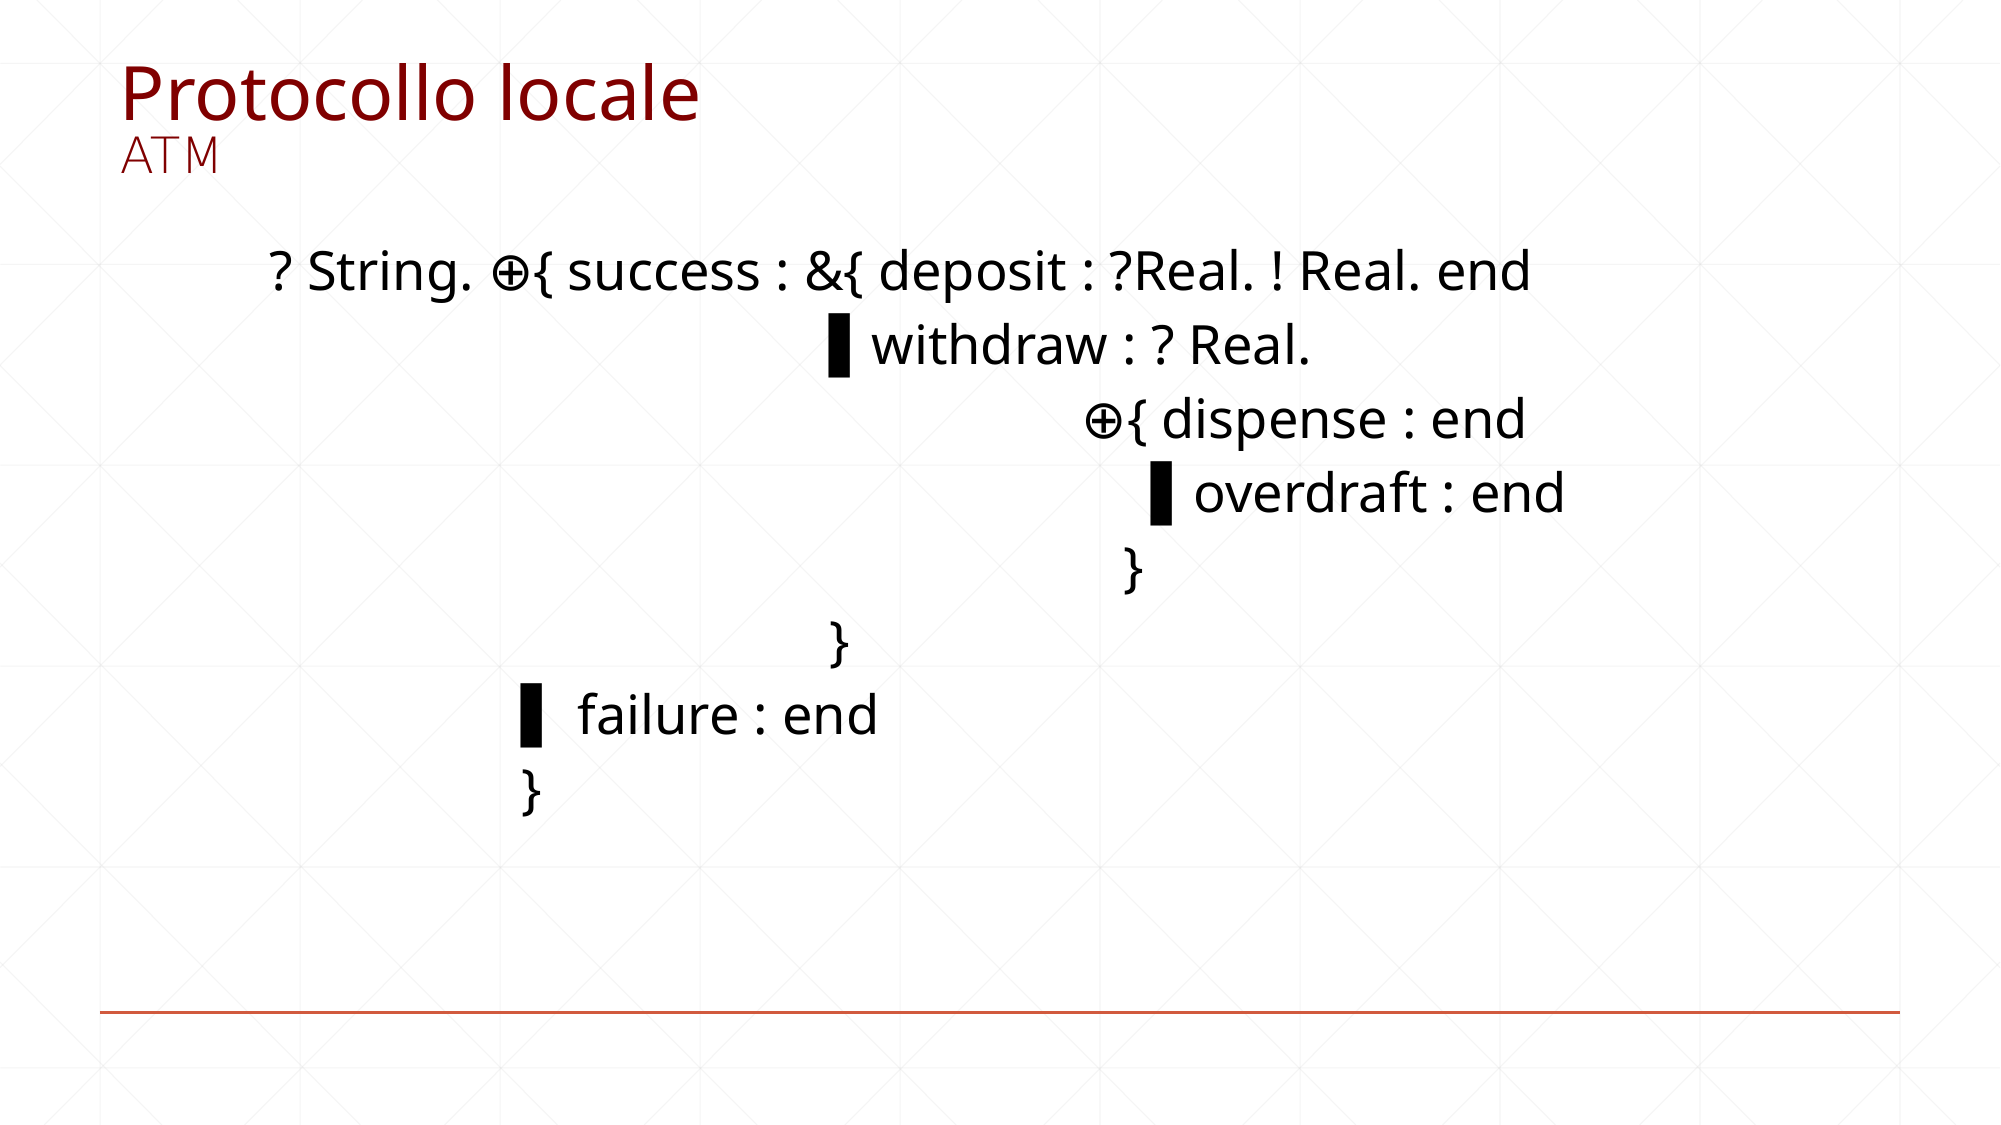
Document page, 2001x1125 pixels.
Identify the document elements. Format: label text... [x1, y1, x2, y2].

text_box ATM [105, 120, 1426, 194]
text_box Protocollo locale [105, 33, 1681, 244]
text_box ? String. ⊕{ success : &{ deposit : ?Real. ! Real. end ▌withdraw : ? Real. ⊕{ dispense : end ▌overdraft : end } } ▌ failure : end } [255, 225, 2000, 827]
